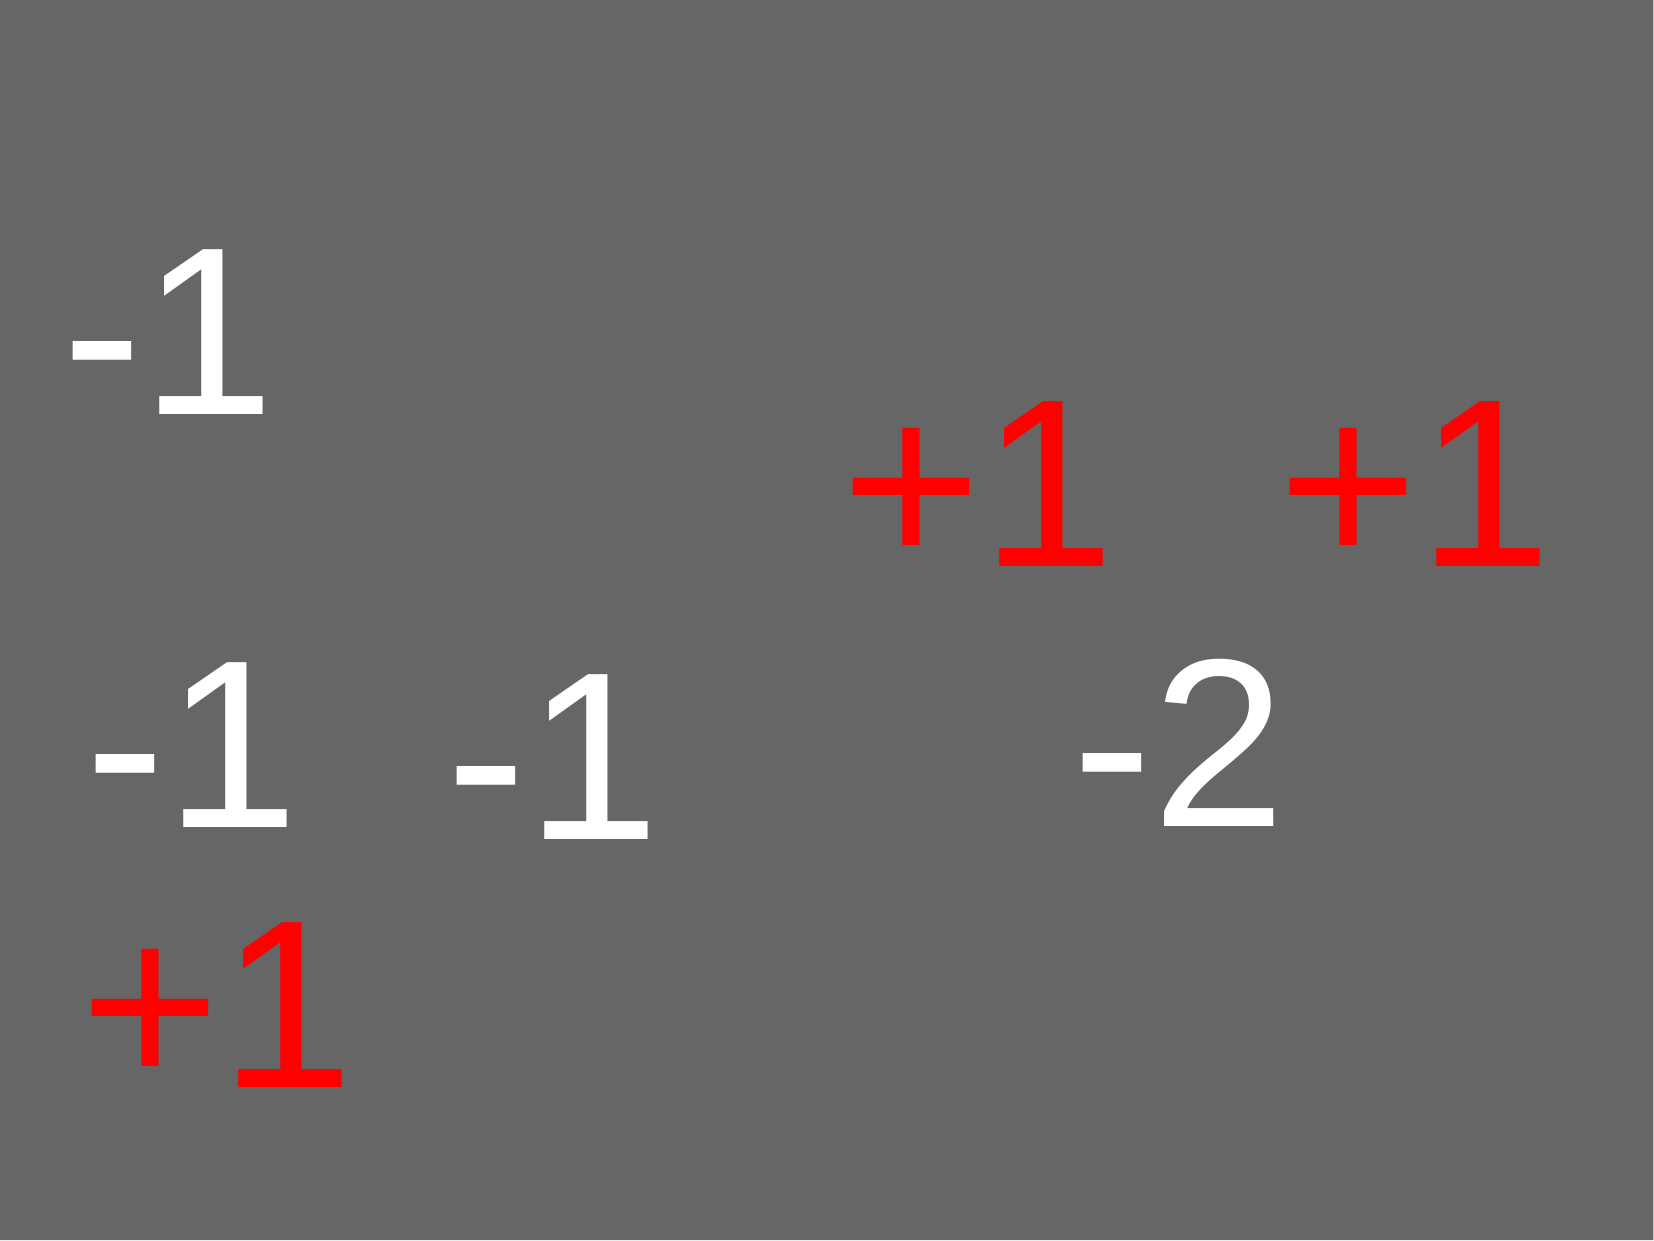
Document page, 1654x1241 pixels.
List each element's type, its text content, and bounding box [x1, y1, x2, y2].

text_box -2 [1058, 602, 1394, 885]
text_box +1 [826, 342, 1163, 625]
text_box +1 [1263, 342, 1600, 625]
text_box -1 [432, 615, 768, 898]
text_box [0, 0, 1654, 1241]
text_box -1 [47, 190, 383, 473]
text_box -1 [70, 603, 407, 886]
text_box +1 [65, 863, 402, 1146]
